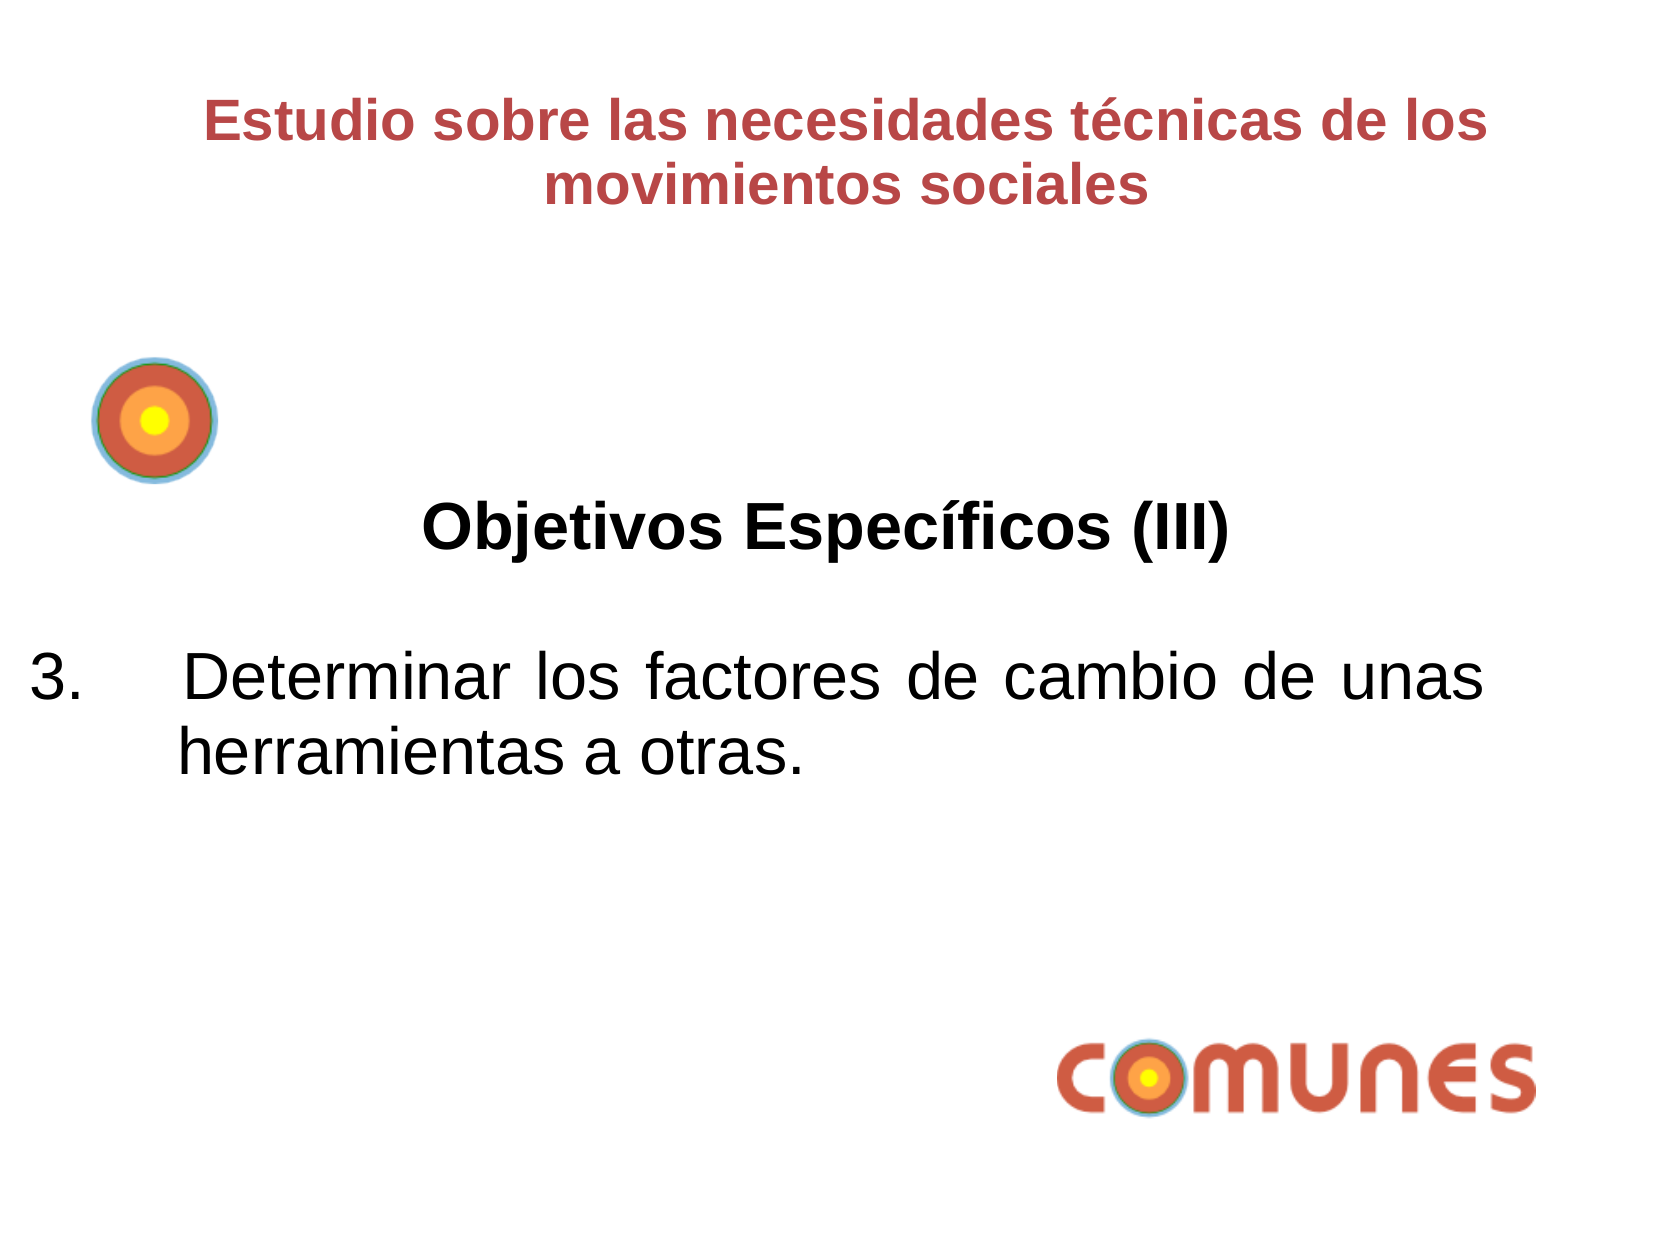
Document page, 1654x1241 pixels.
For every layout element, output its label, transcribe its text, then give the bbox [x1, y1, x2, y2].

subtitle Objetivos Específicos (III) 3. Determinar los factores de cambio de unas herramientas a otras. [29, 297, 1625, 1102]
text_box Estudio sobre las necesidades técnicas de los movimientos sociales [69, 68, 1625, 237]
picture [88, 354, 222, 488]
picture [1057, 1035, 1536, 1123]
